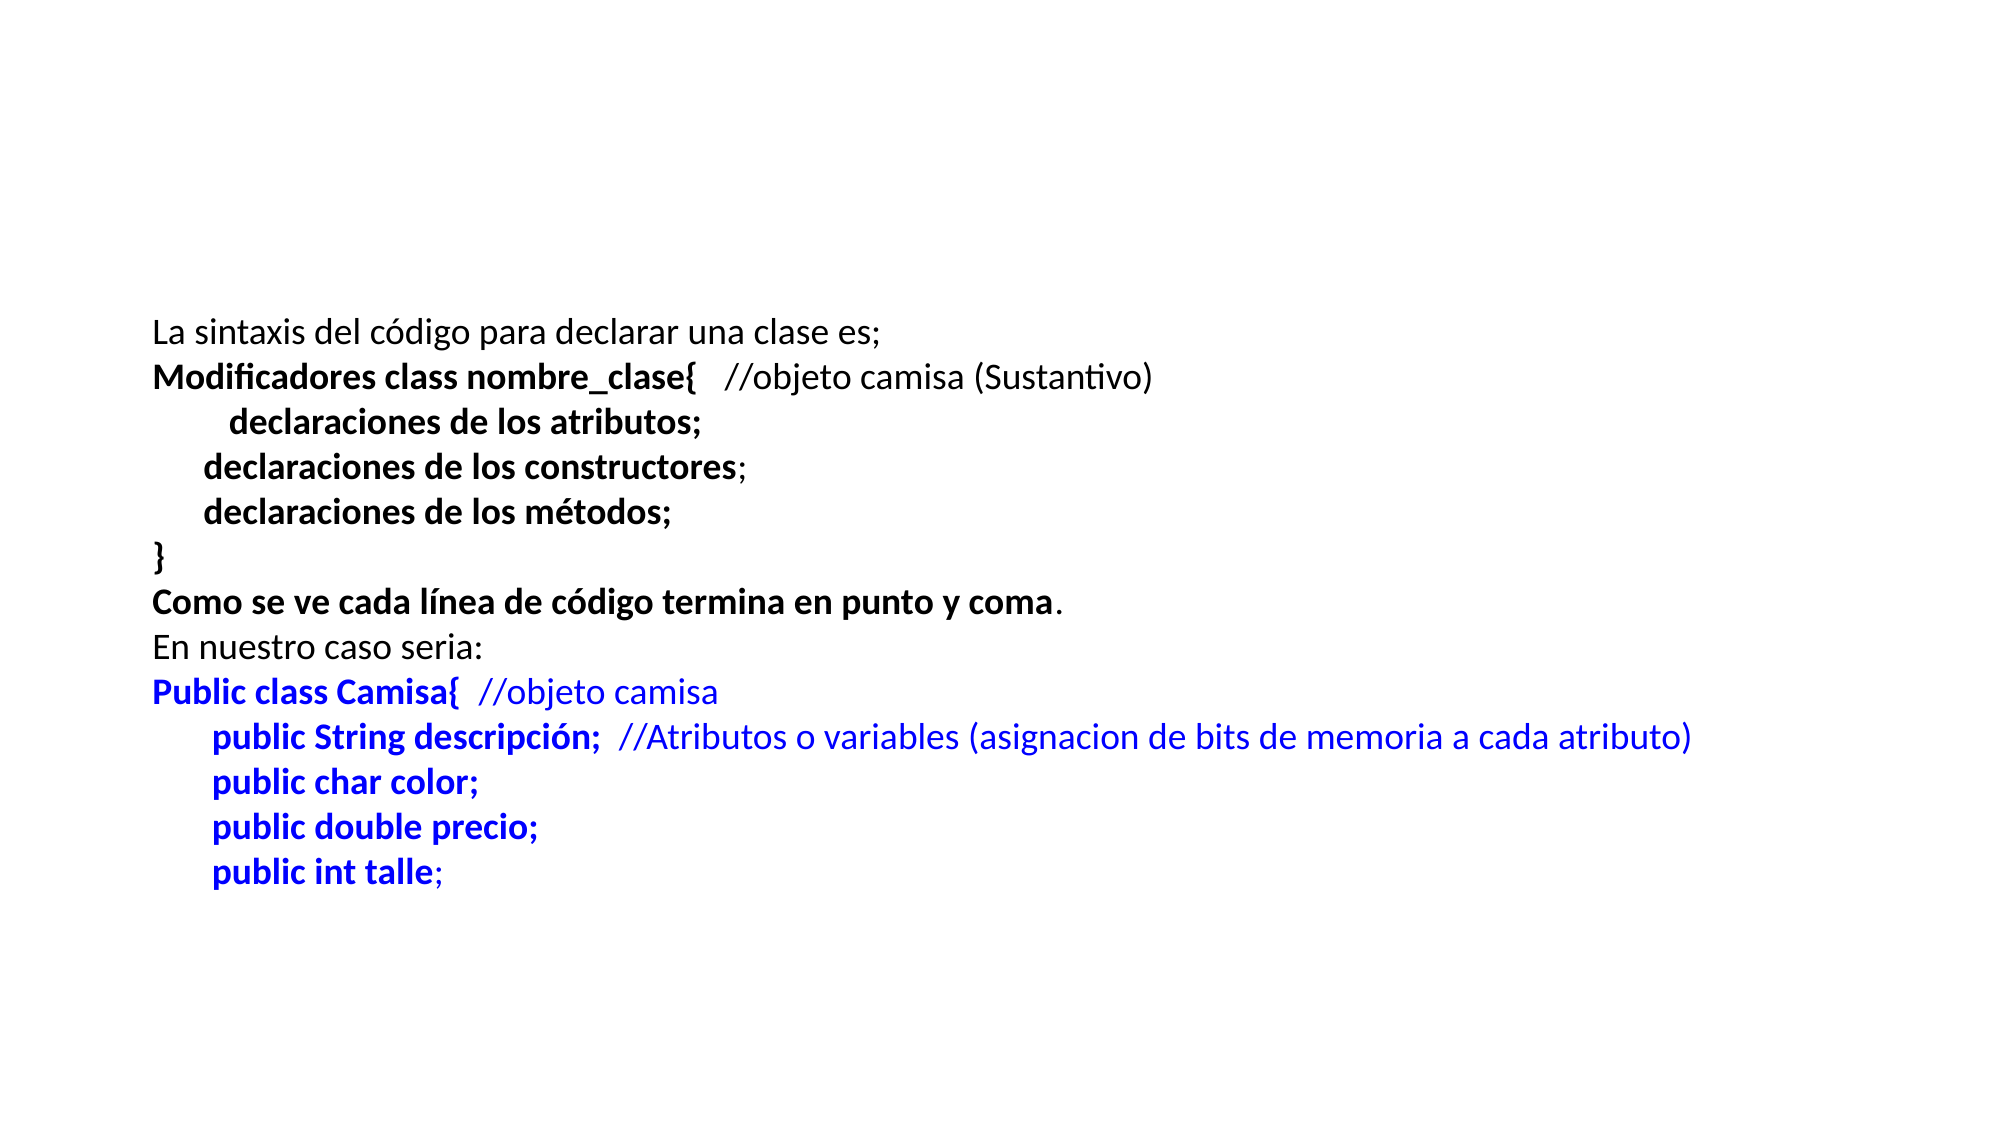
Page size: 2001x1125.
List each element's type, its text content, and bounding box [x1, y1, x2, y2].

text_box La sintaxis del código para declarar una clase es; Modificadores class nombre_clase{ //objeto camisa (Sustantivo) declaraciones de los atributos; declaraciones de los constructores; declaraciones de los métodos; } Como se ve cada línea de código termina en punto y coma. En nuestro caso seria: Public class Camisa{ //objeto camisa public String descripción; //Atributos o variables (asignacion de bits de memoria a cada atributo) public char color; public double precio; public int talle; [137, 299, 1862, 1013]
